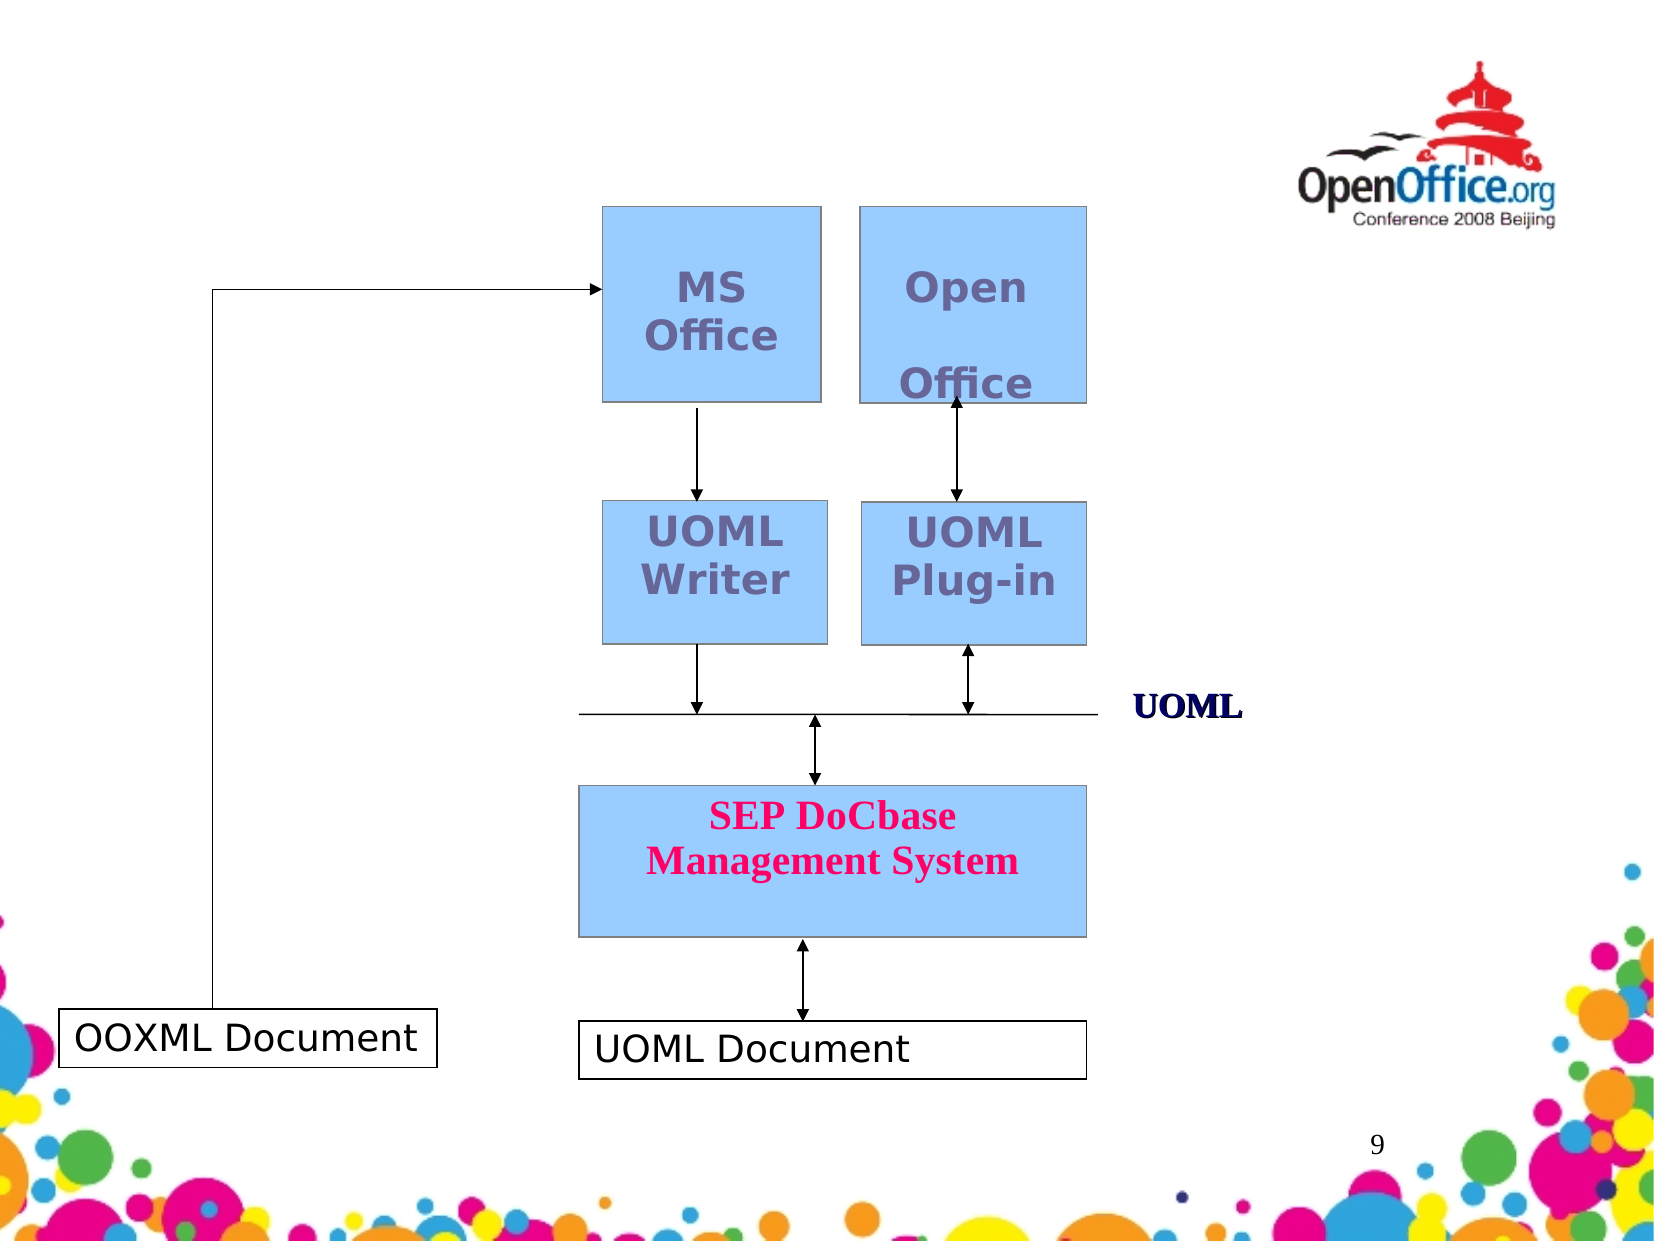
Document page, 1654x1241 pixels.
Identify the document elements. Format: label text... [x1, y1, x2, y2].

picture [1285, 51, 1570, 250]
text_box UOML Writer [602, 500, 828, 644]
text_box UOML Plug-in [861, 501, 1087, 646]
text_box SEP DoCbase Management System [578, 785, 1087, 937]
text_box MS Office [602, 206, 821, 402]
text_box Open Office [860, 206, 1087, 404]
text_box OOXML Document [59, 1009, 438, 1068]
text_box UOML Document [578, 1020, 1087, 1080]
text_box UOML [1105, 679, 1270, 748]
picture [0, 810, 1654, 1241]
